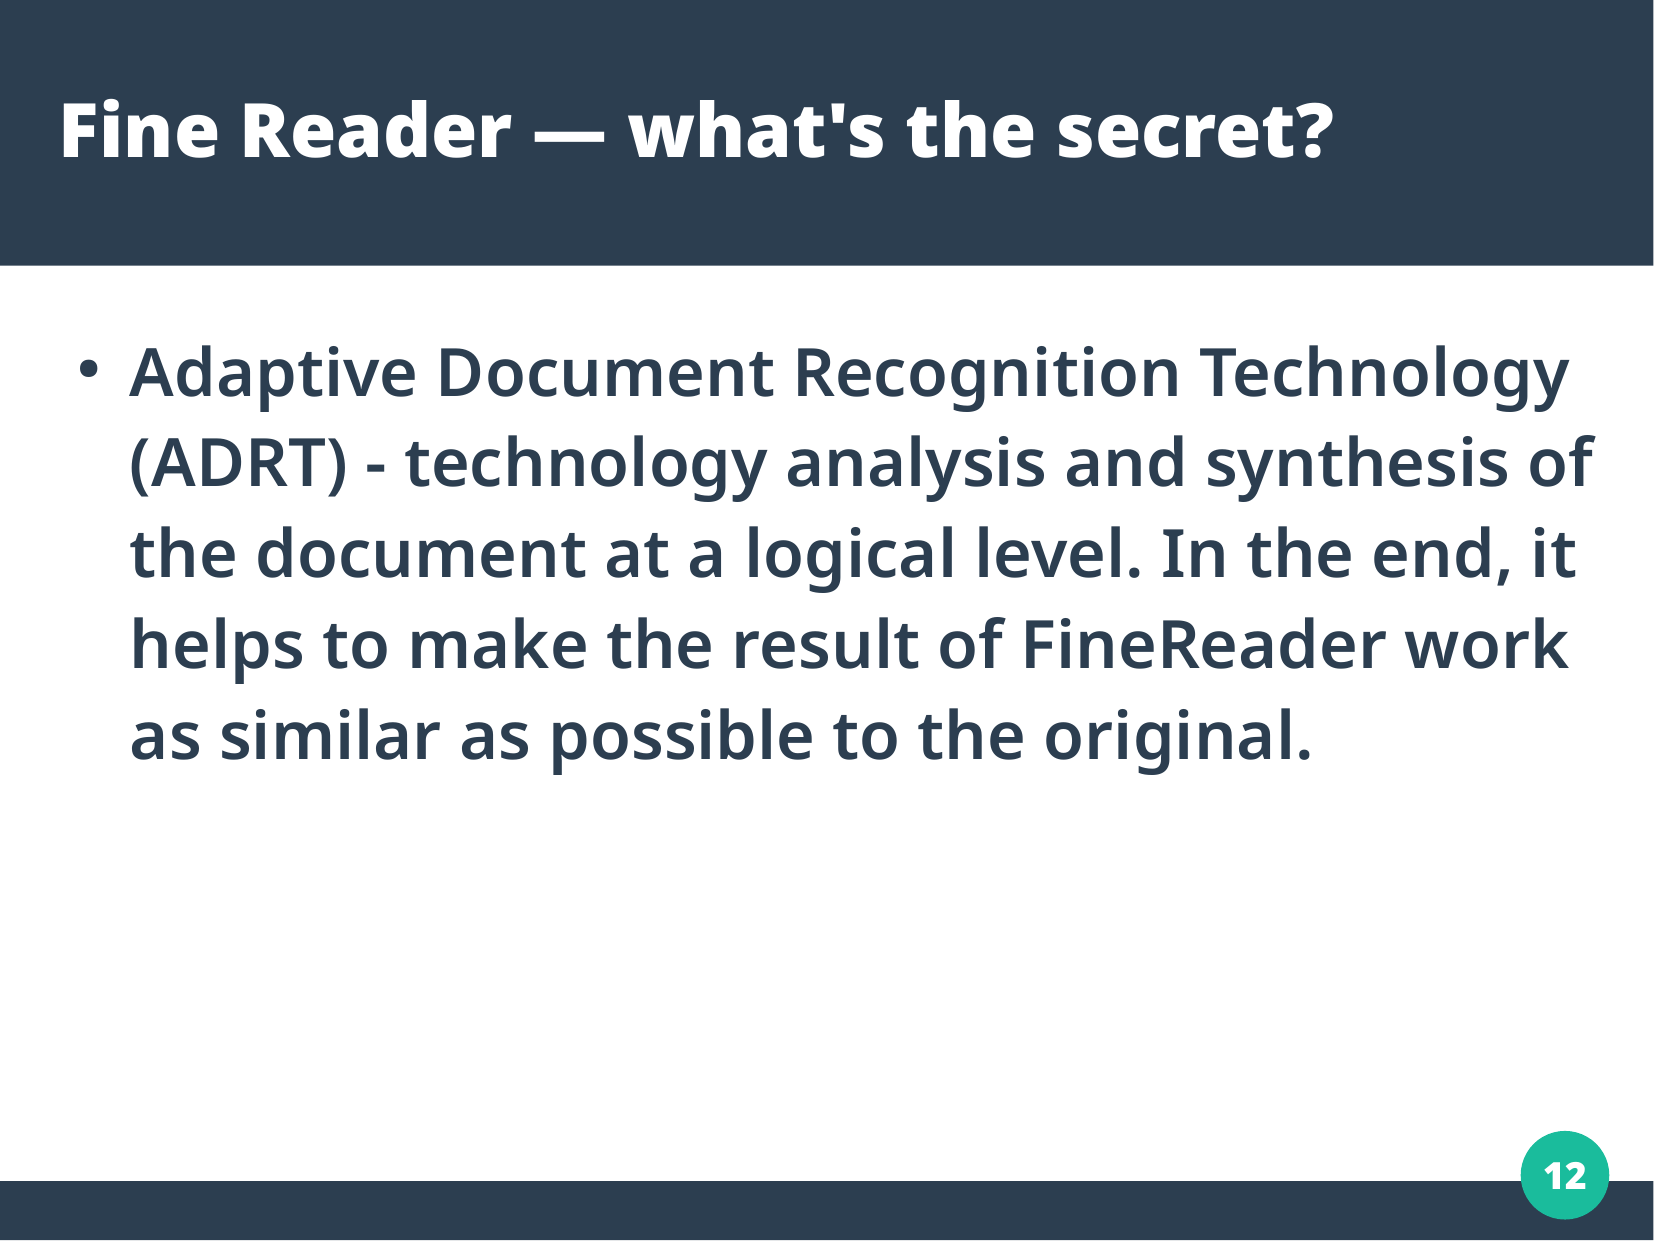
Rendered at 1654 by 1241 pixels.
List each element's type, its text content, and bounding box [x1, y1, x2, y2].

title Fine Reader — what's the secret? [59, 49, 1595, 207]
list Adaptive Document Recognition Technology (ADRT) - technology analysis and synthesis of the document at a logical level. In the end, it helps to make the result of FineReader work as similar as possible to the original. [59, 324, 1595, 1152]
